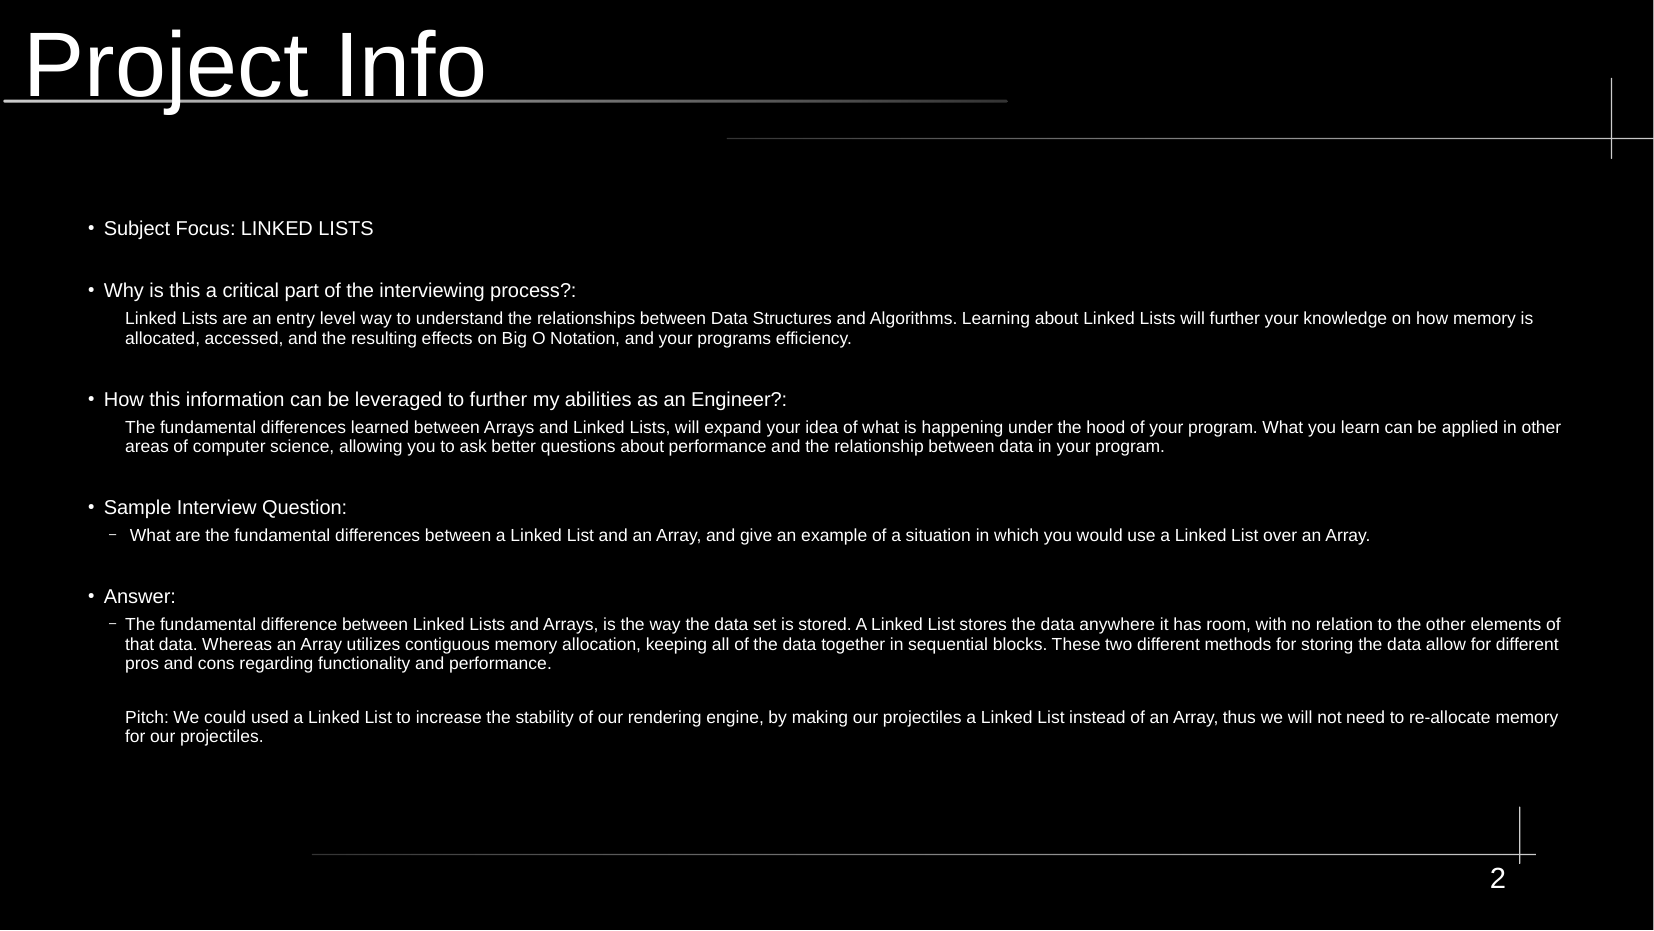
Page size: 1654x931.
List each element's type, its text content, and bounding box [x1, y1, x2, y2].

title Project Info [23, 11, 1589, 119]
list Subject Focus: LINKED LISTS Why is this a critical part of the interviewing process?: Linked Lists are an entry level way to understand the relationships between Data Structures and Algorithms. Learning about Linked Lists will further your knowledge on how memory is allocated, accessed, and the resulting effects on Big O Notation, and your programs efficiency. How this information can be leveraged to further my abilities as an Engineer?: The fundamental differences learned between Arrays and Linked Lists, will expand your idea of what is happening under the hood of your program. What you learn can be applied in other areas of computer science, allowing you to ask better questions about performance and the relationship between data in your program. Sample Interview Question: What are the fundamental differences between a Linked List and an Array, and give an example of a situation in which you would use a Linked List over an Array. Answer: The fundamental difference between Linked Lists and Arrays, is the way the data set is stored. A Linked List stores the data anywhere it has room, with no relation to the other elements of that data. Whereas an Array utilizes contiguous memory allocation, keeping all of the data together in sequential blocks. These two different methods for storing the data allow for different pros and cons regarding functionality and performance. Pitch: We could used a Linked List to increase the stability of our rendering engine, by making our projectiles a Linked List instead of an Array, thus we will not need to re-allocate memory for our projectiles. [82, 217, 1571, 758]
